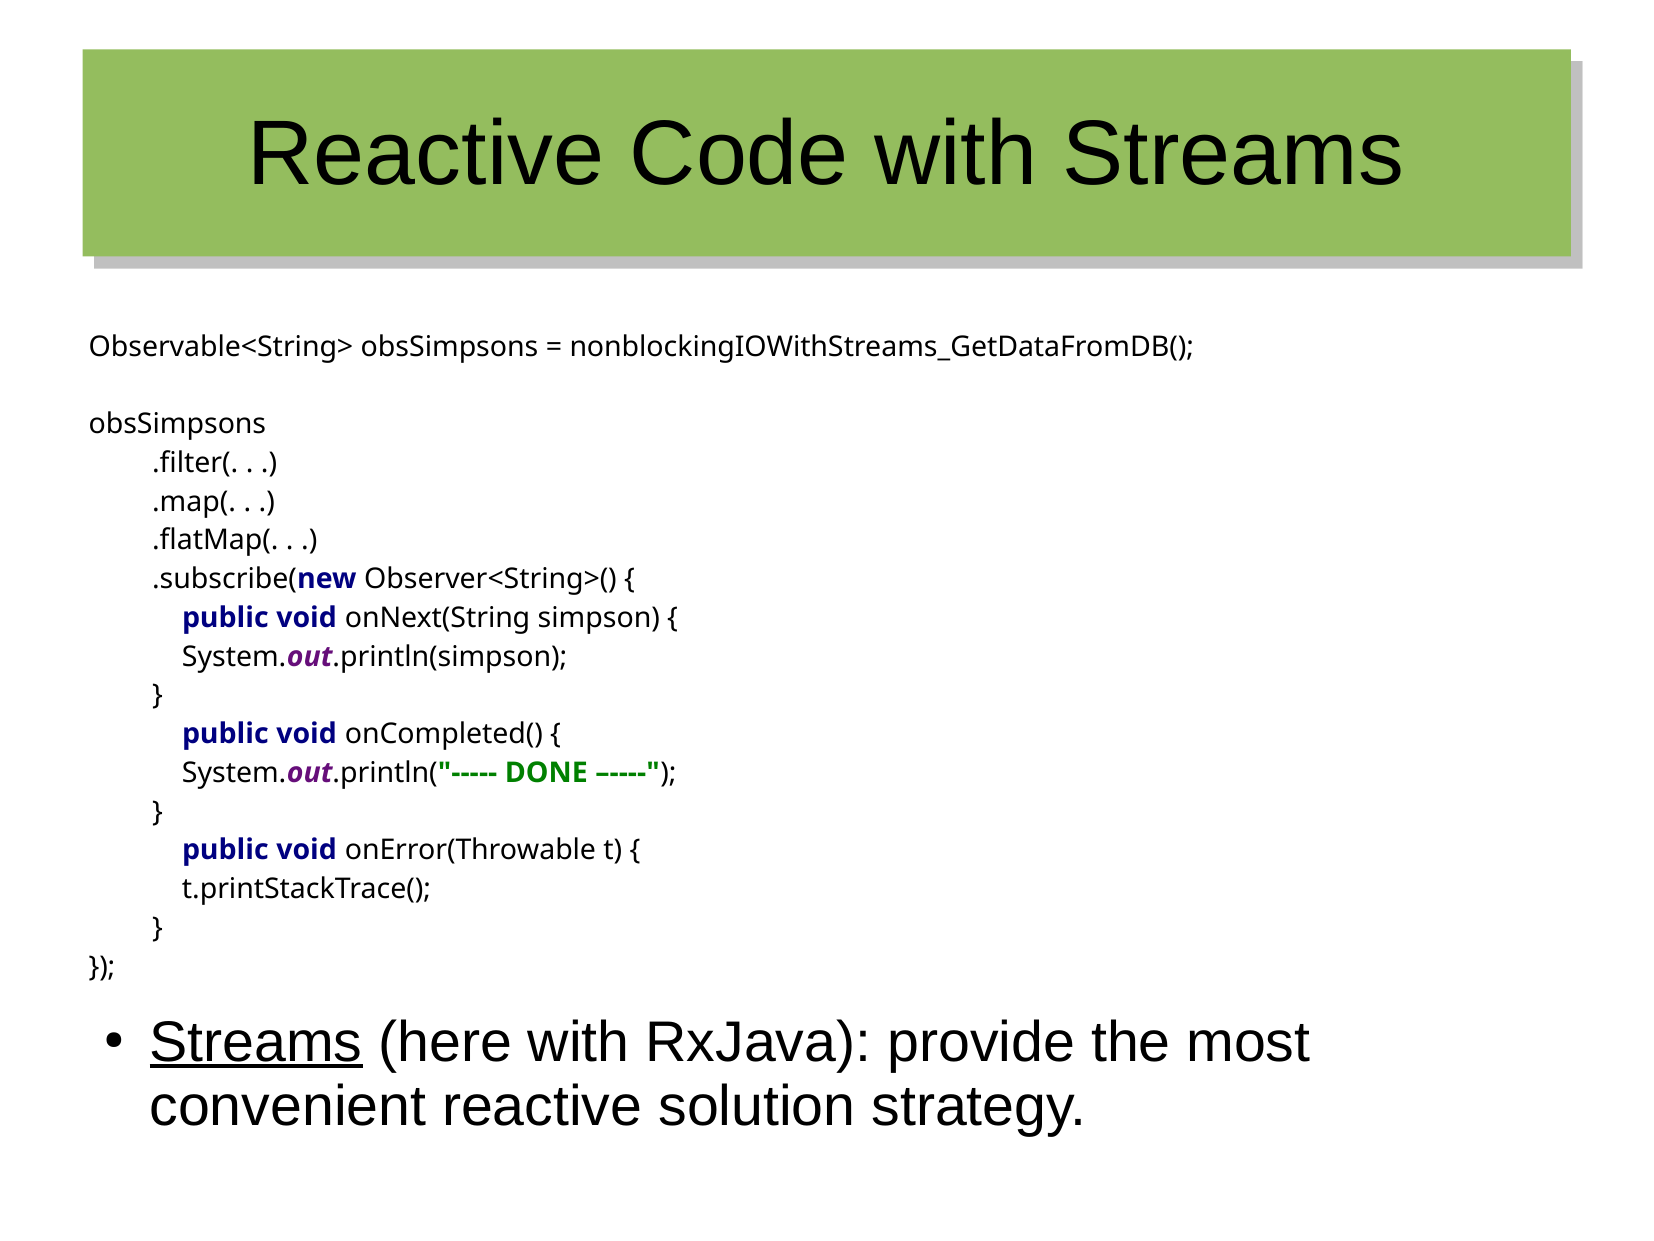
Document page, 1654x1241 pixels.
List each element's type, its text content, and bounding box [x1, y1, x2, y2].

list Observable<String> obsSimpsons = nonblockingIOWithStreams_GetDataFromDB(); obsSimpsons .filter(. . .) .map(. . .) .flatMap(. . .) .subscribe(new Observer<String>() { public void onNext(String simpson) { System.out.println(simpson); } public void onCompleted() { System.out.println("----- DONE –----"); } public void onError(Throwable t) { t.printStackTrace(); } }); Streams (here with RxJava): provide the most convenient reactive solution strategy. [88, 325, 1577, 1146]
title Reactive Code with Streams [82, 49, 1571, 257]
